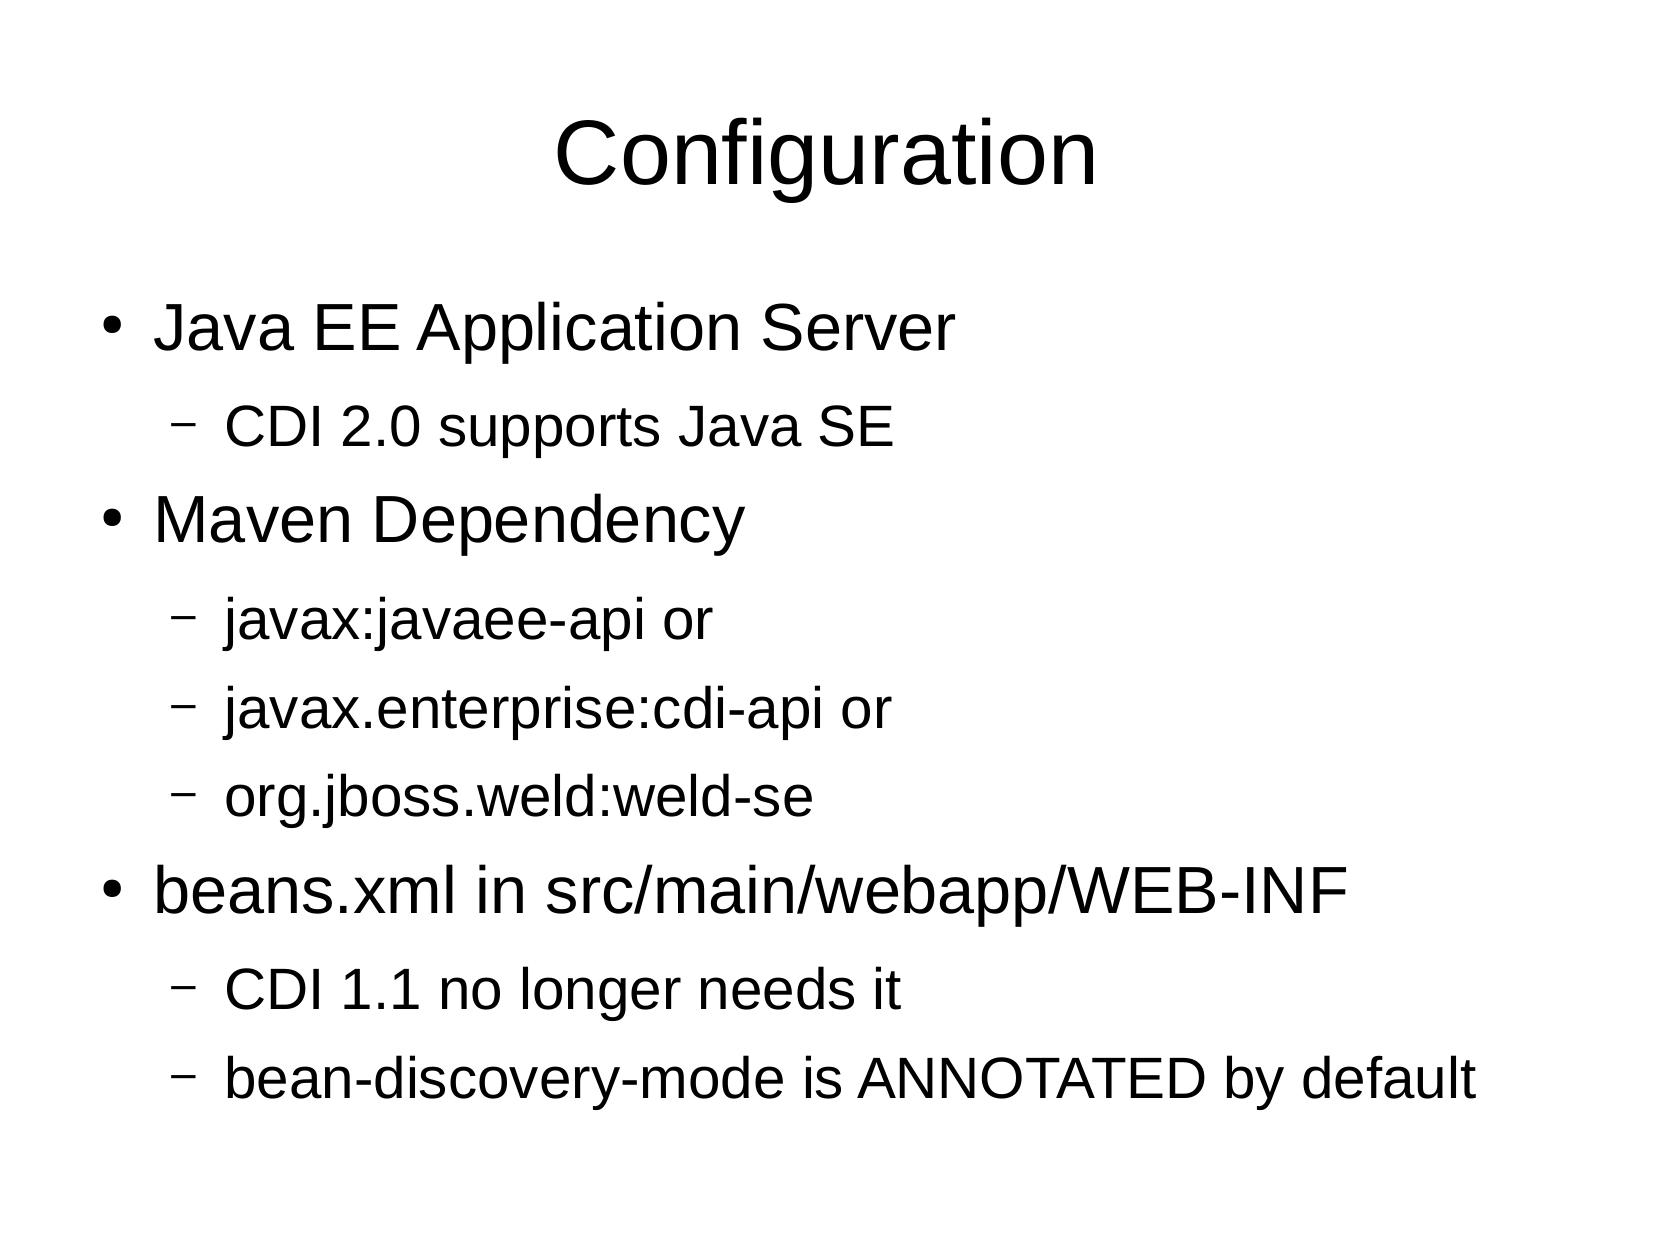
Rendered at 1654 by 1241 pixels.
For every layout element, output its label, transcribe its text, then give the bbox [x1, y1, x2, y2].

title Configuration [82, 49, 1571, 257]
list Java EE Application Server CDI 2.0 supports Java SE Maven Dependency javax:javaee-api or javax.enterprise:cdi-api or org.jboss.weld:weld-se beans.xml in src/main/webapp/WEB-INF CDI 1.1 no longer needs it bean-discovery-mode is ANNOTATED by default [82, 290, 1571, 1110]
